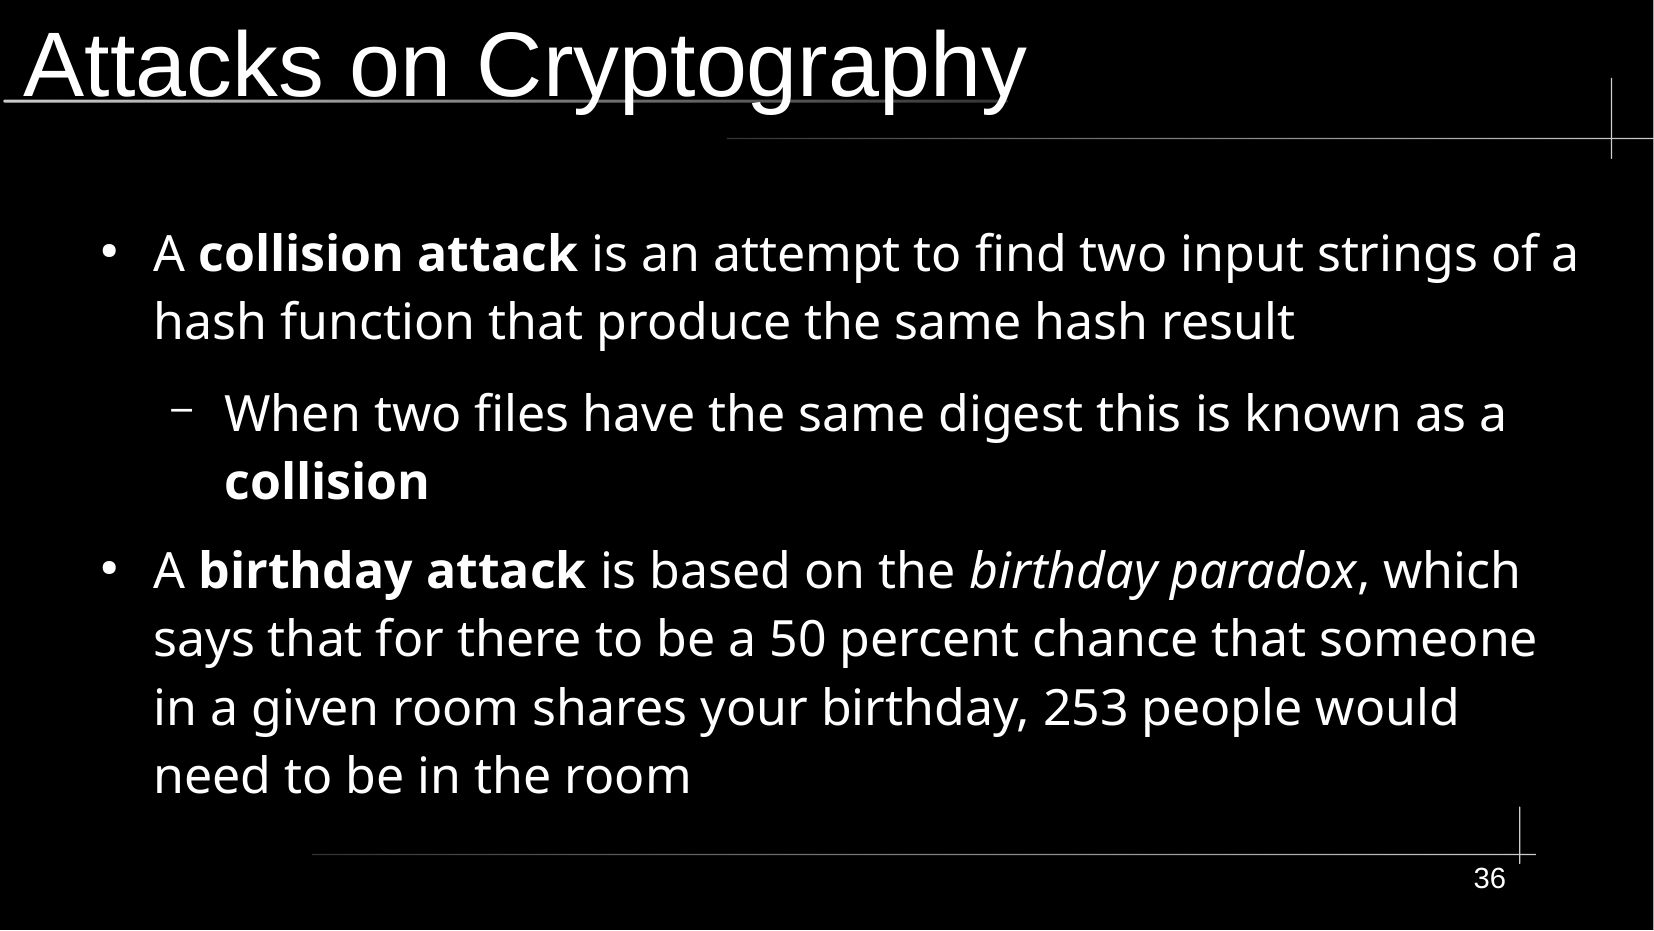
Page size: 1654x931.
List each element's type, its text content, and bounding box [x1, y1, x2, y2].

title Attacks on Cryptography [23, 11, 1589, 119]
list A collision attack is an attempt to find two input strings of a hash function that produce the same hash result When two files have the same digest this is known as a collision A birthday attack is based on the birthday paradox, which says that for there to be a 50 percent chance that someone in a given room shares your birthday, 253 people would need to be in the room [82, 217, 1592, 811]
